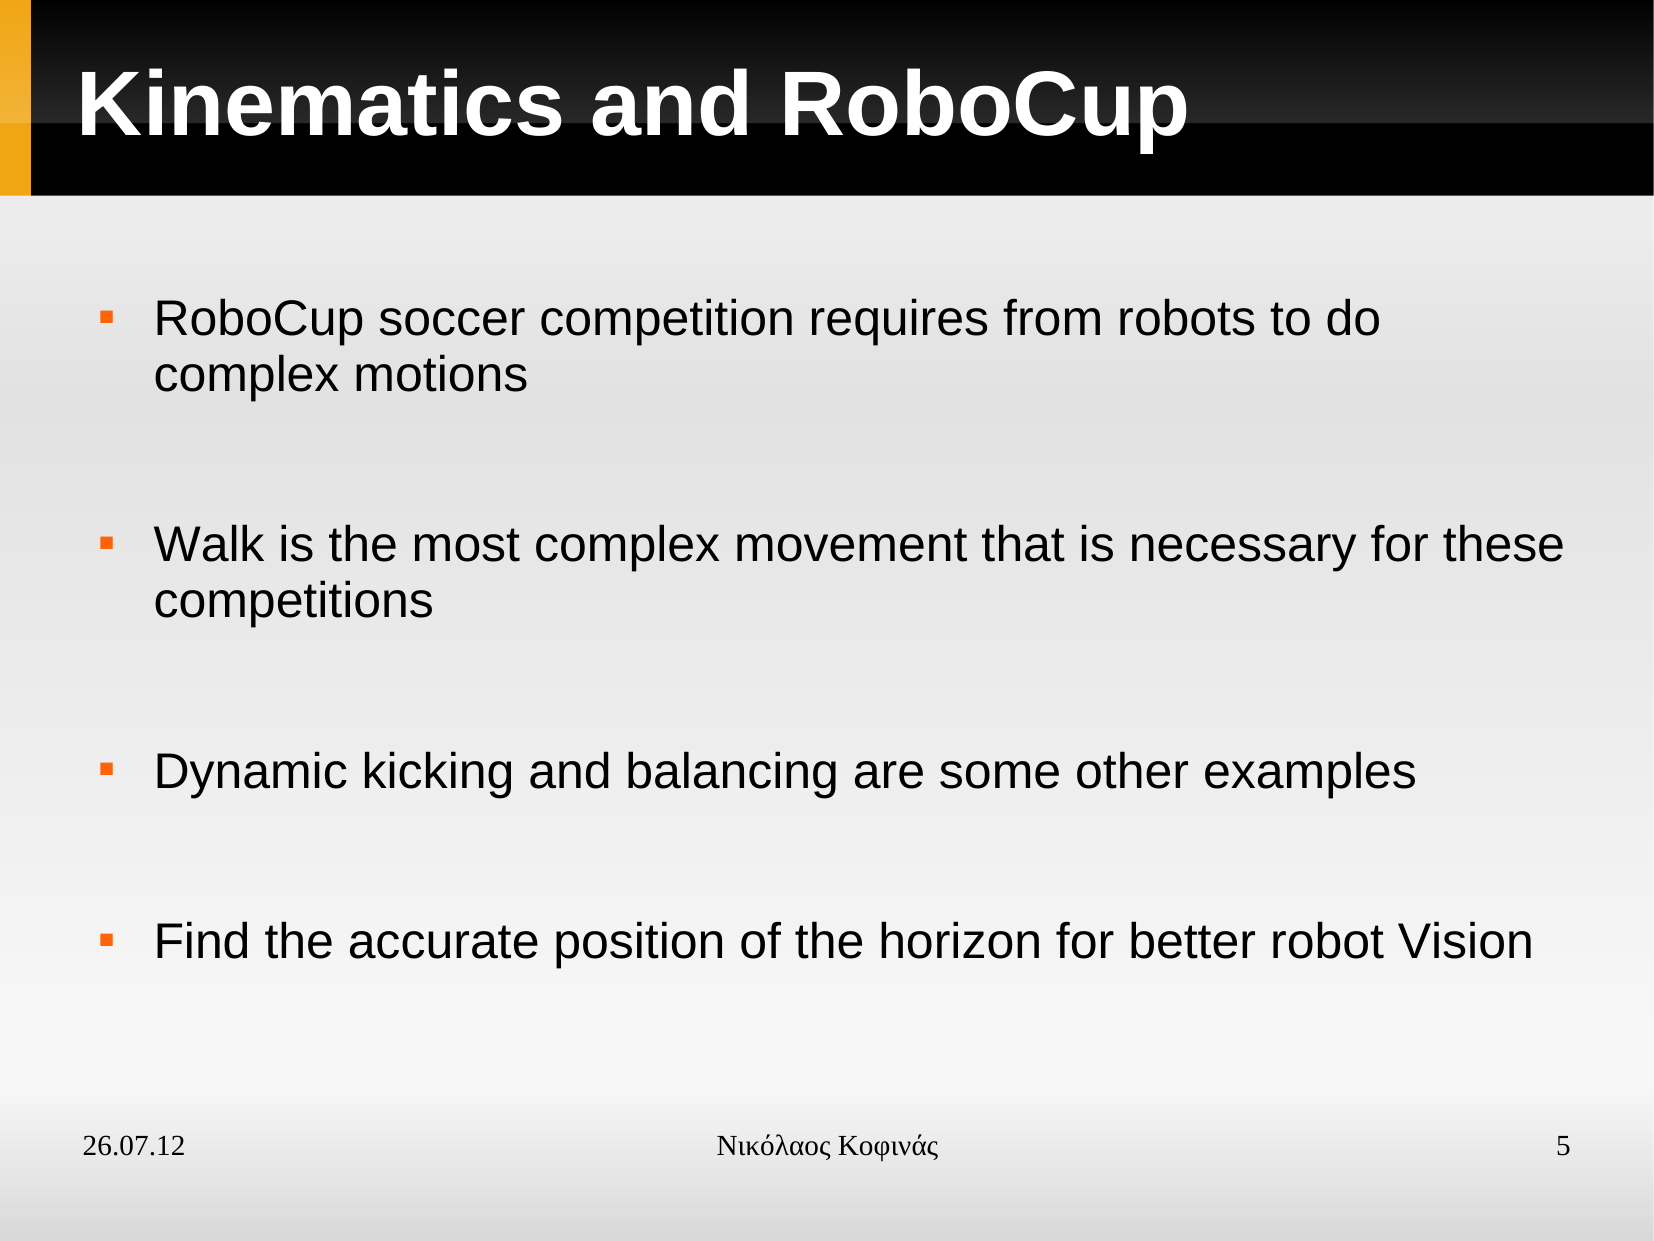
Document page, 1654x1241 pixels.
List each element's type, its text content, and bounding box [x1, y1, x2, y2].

list RoboCup soccer competition requires from robots to do complex motions Walk is the most complex movement that is necessary for these competitions Dynamic kicking and balancing are some other examples Find the accurate position of the horizon for better robot Vision [82, 290, 1571, 1109]
picture [0, 0, 1654, 1241]
title Kinematics and RoboCup [76, 0, 1565, 208]
